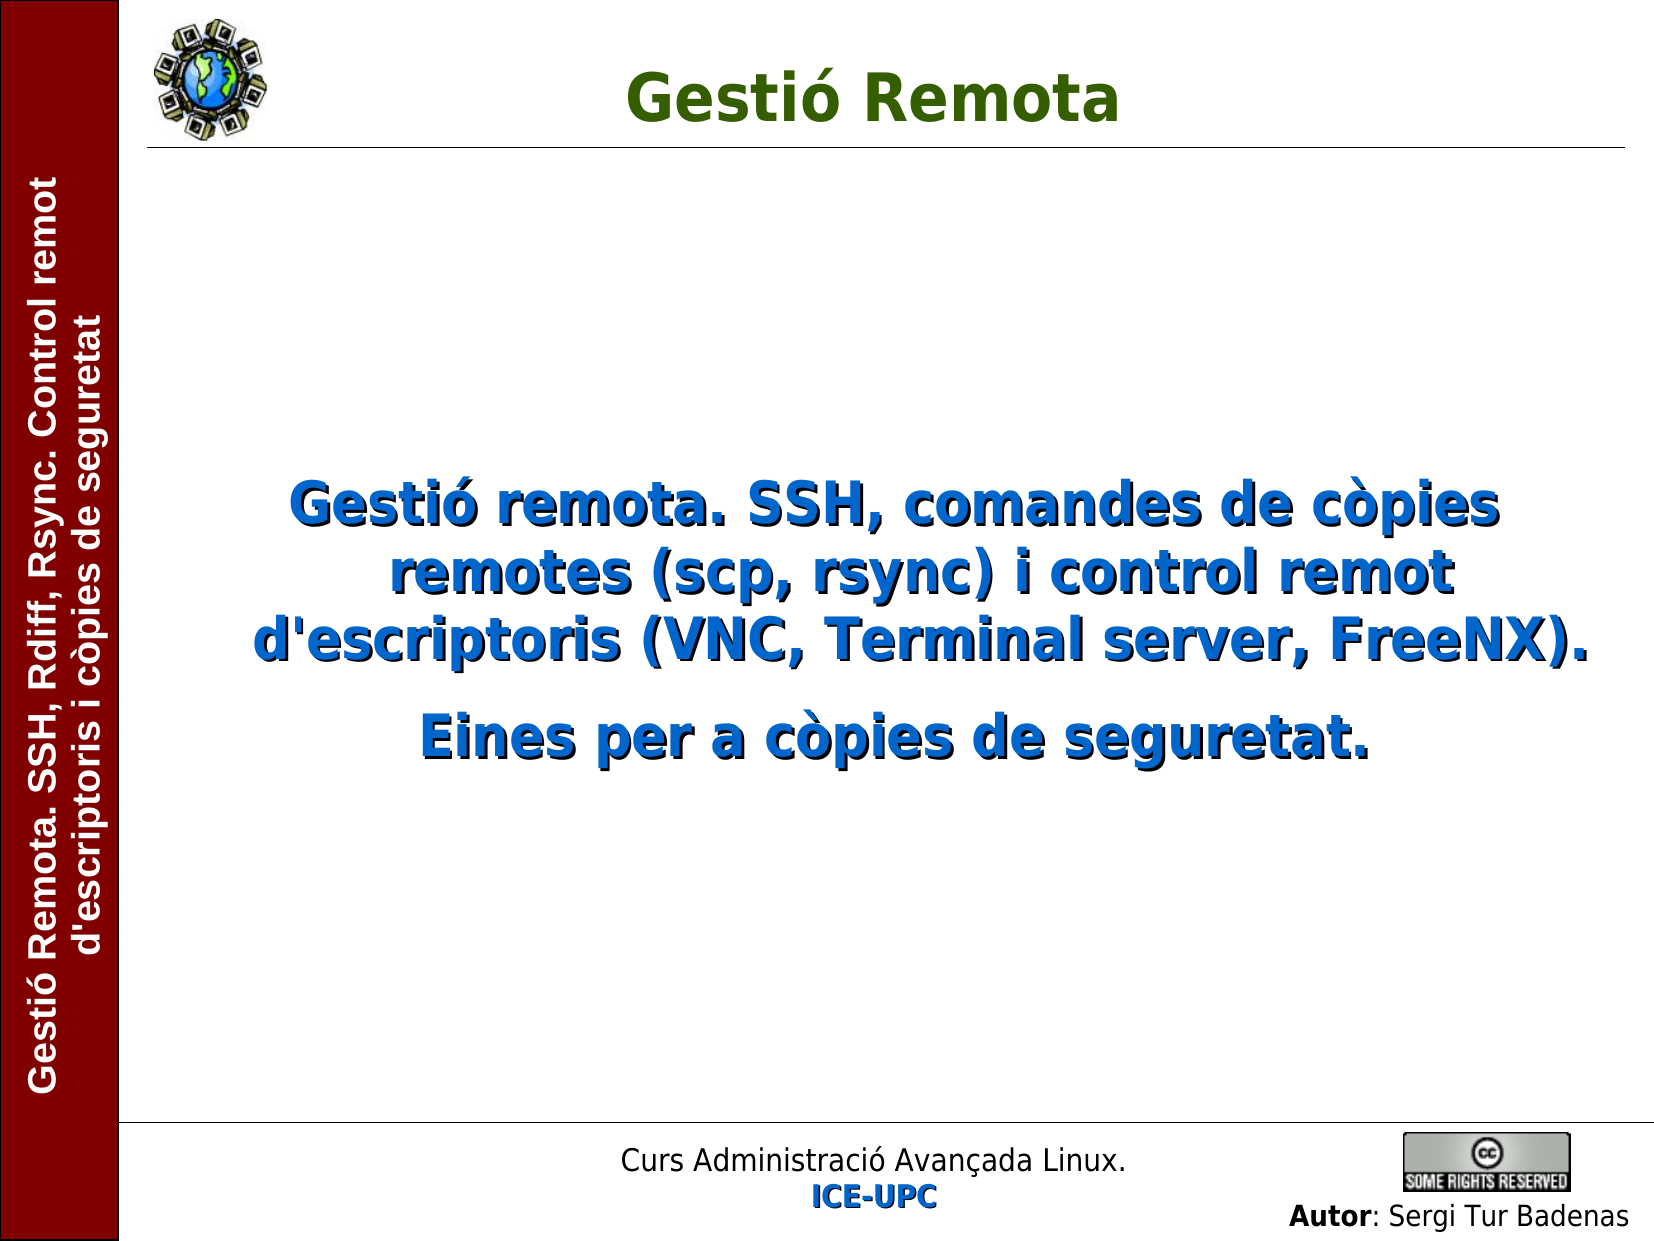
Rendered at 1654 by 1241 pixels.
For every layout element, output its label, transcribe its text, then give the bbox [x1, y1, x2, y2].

text_box Gestió remota. SSH, comandes de còpies remotes (scp, rsync) i control remot d'escriptoris (VNC, Terminal server, FreeNX). Eines per a còpies de seguretat. [141, 177, 1630, 1028]
title Gestió Remota [129, 49, 1619, 148]
picture [154, 19, 268, 49]
picture [1403, 1132, 1571, 1192]
